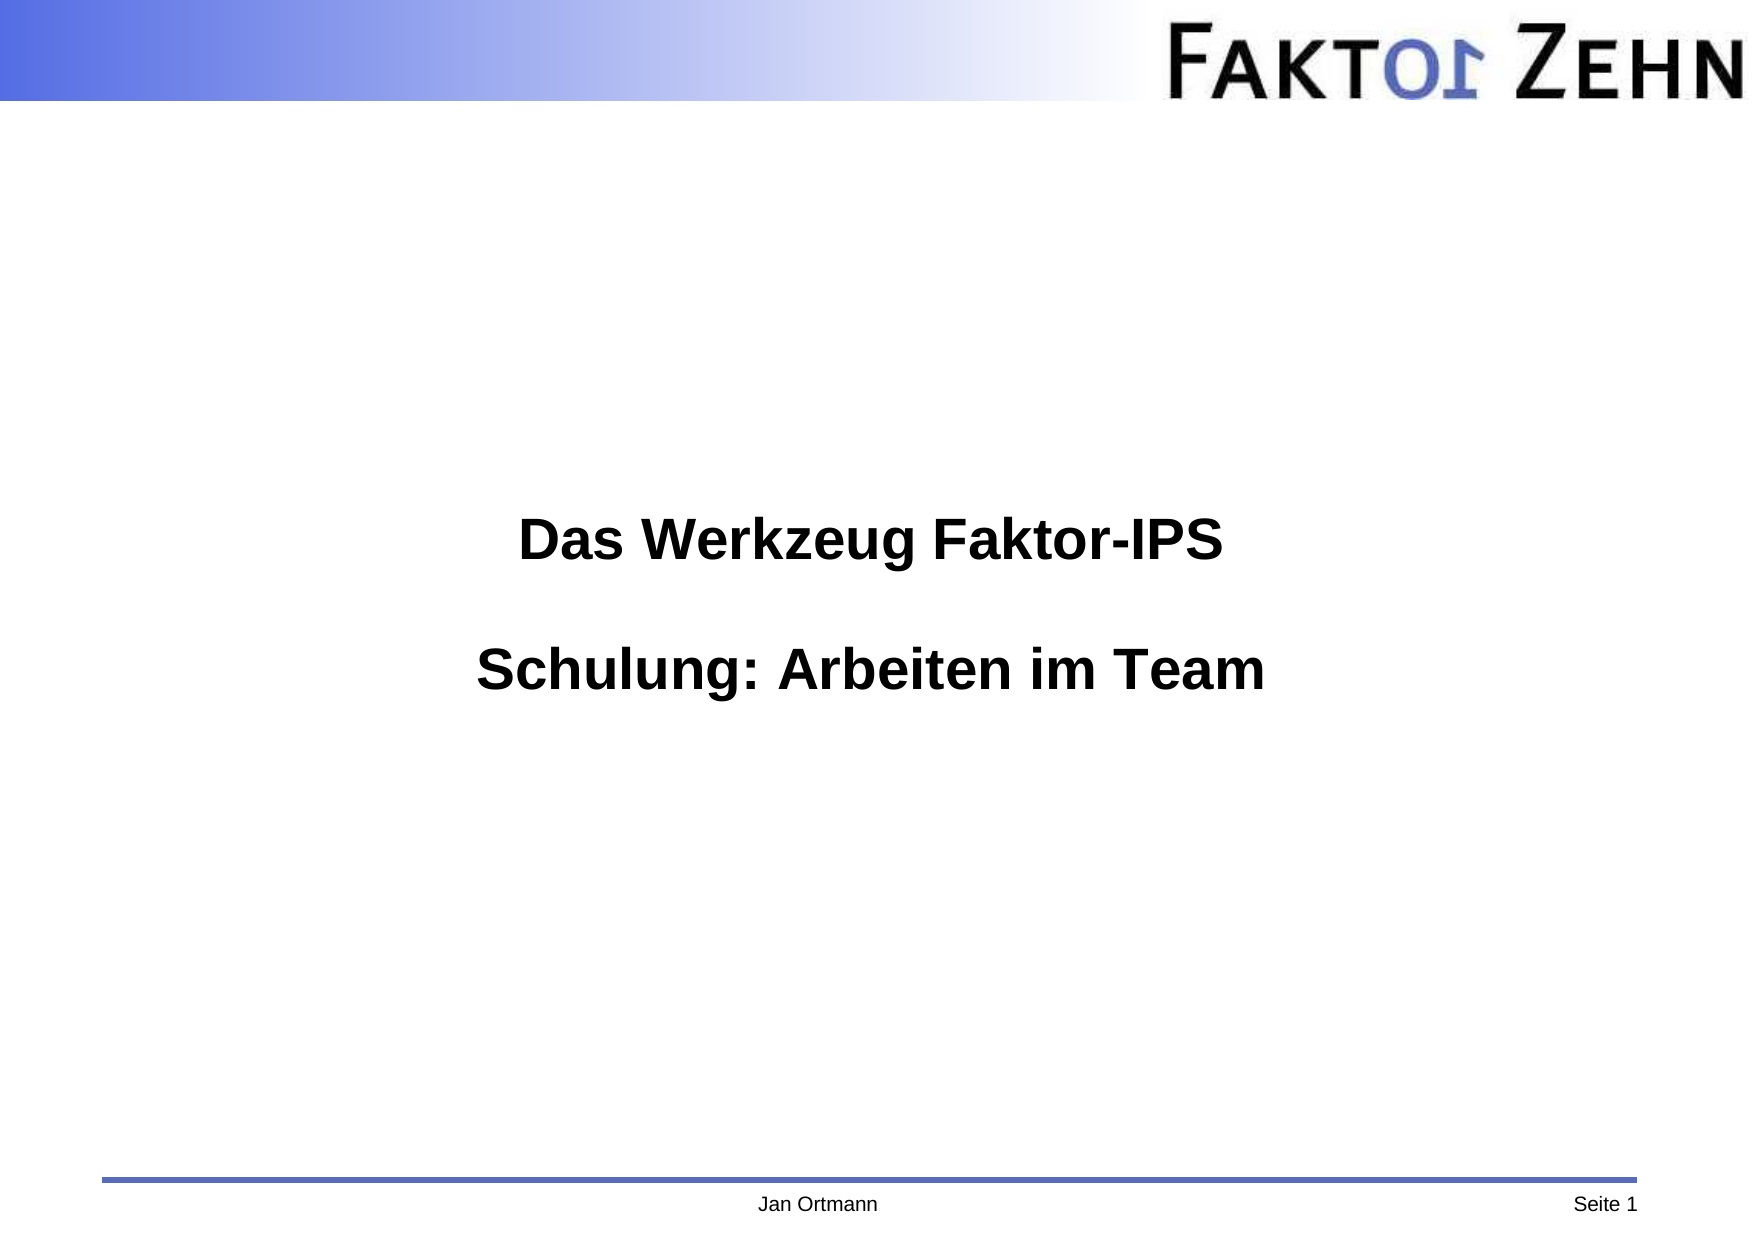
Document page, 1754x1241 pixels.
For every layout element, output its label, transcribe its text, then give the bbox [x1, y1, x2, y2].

text_box Das Werkzeug Faktor-IPS Schulung: Arbeiten im Team [428, 437, 1315, 827]
picture [1162, 7, 1752, 100]
